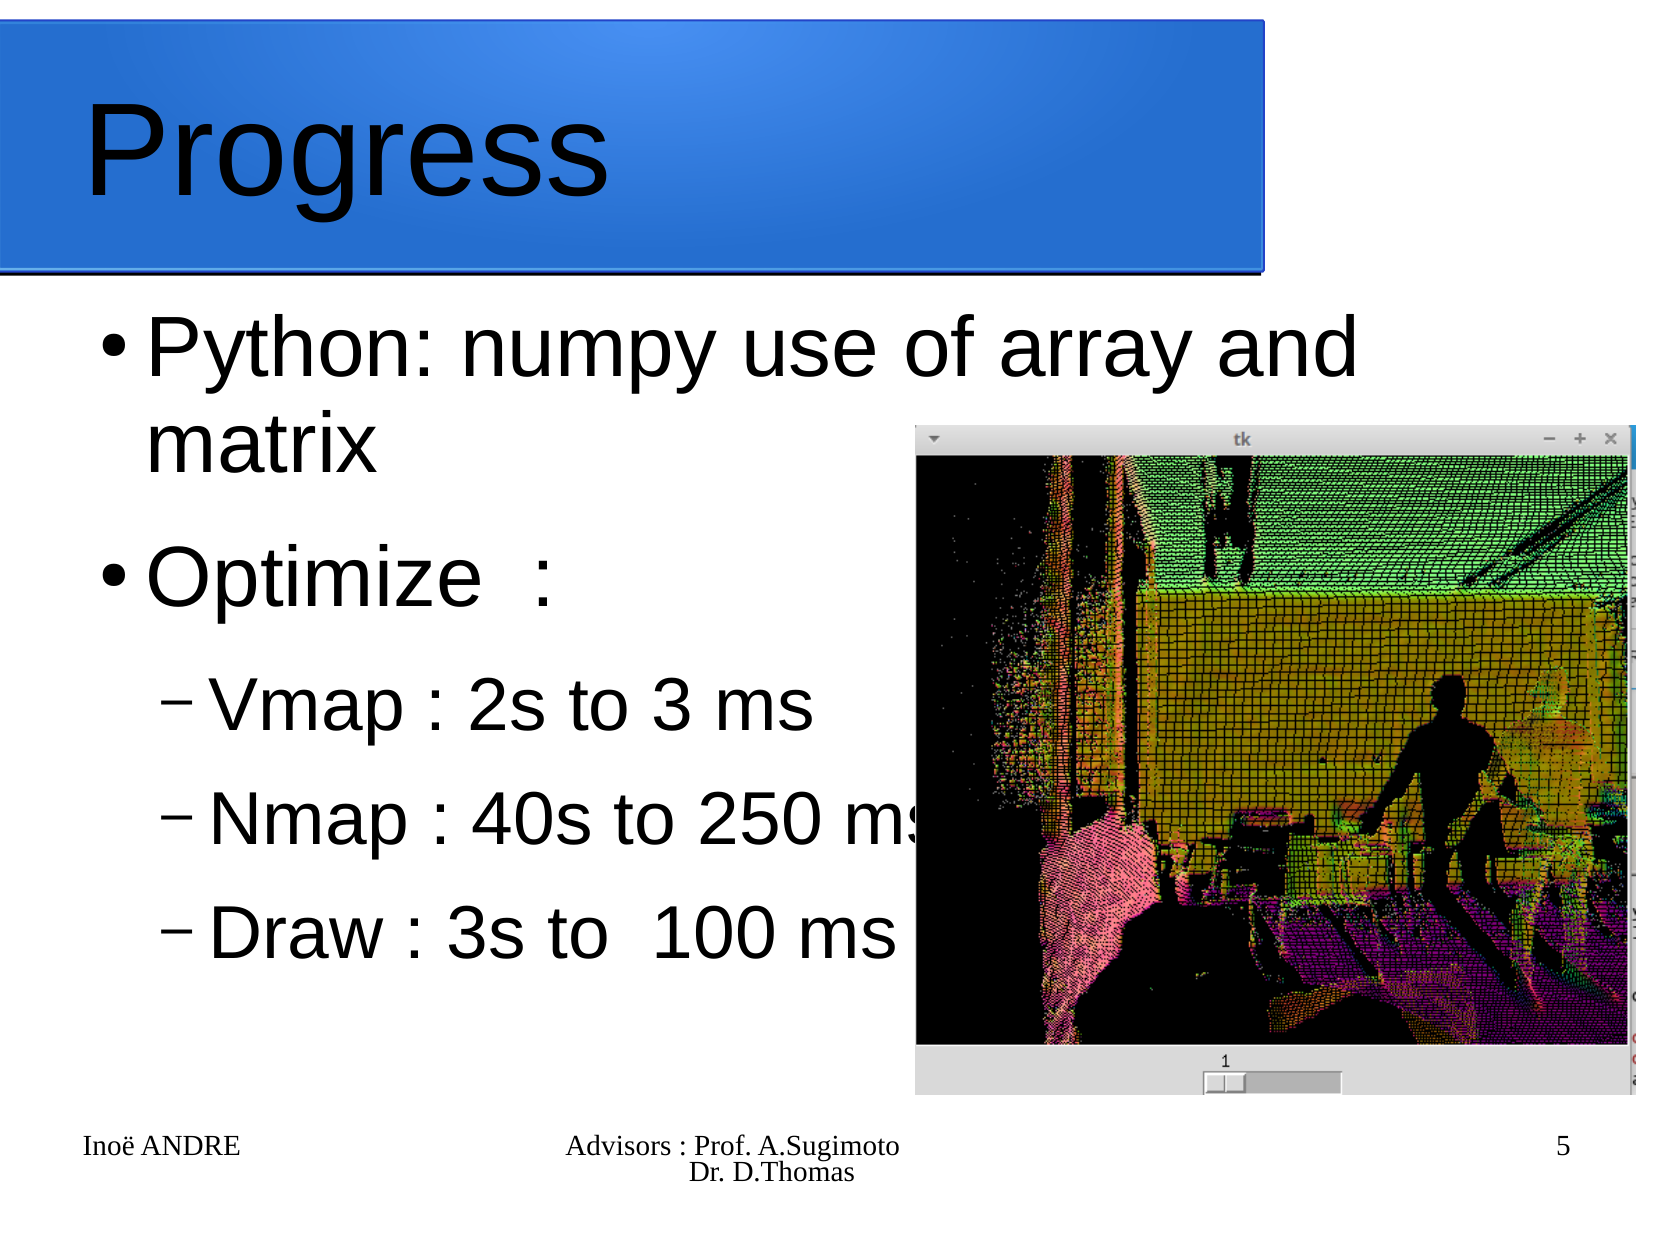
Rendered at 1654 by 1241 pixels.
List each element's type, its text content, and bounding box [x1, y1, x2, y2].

title Progress [82, 47, 1235, 252]
picture [915, 425, 1636, 1096]
list Python: numpy use of array and matrix Optimize : Vmap : 2s to 3 ms Nmap : 40s to 250 ms Draw : 3s to 100 ms [82, 299, 1516, 976]
